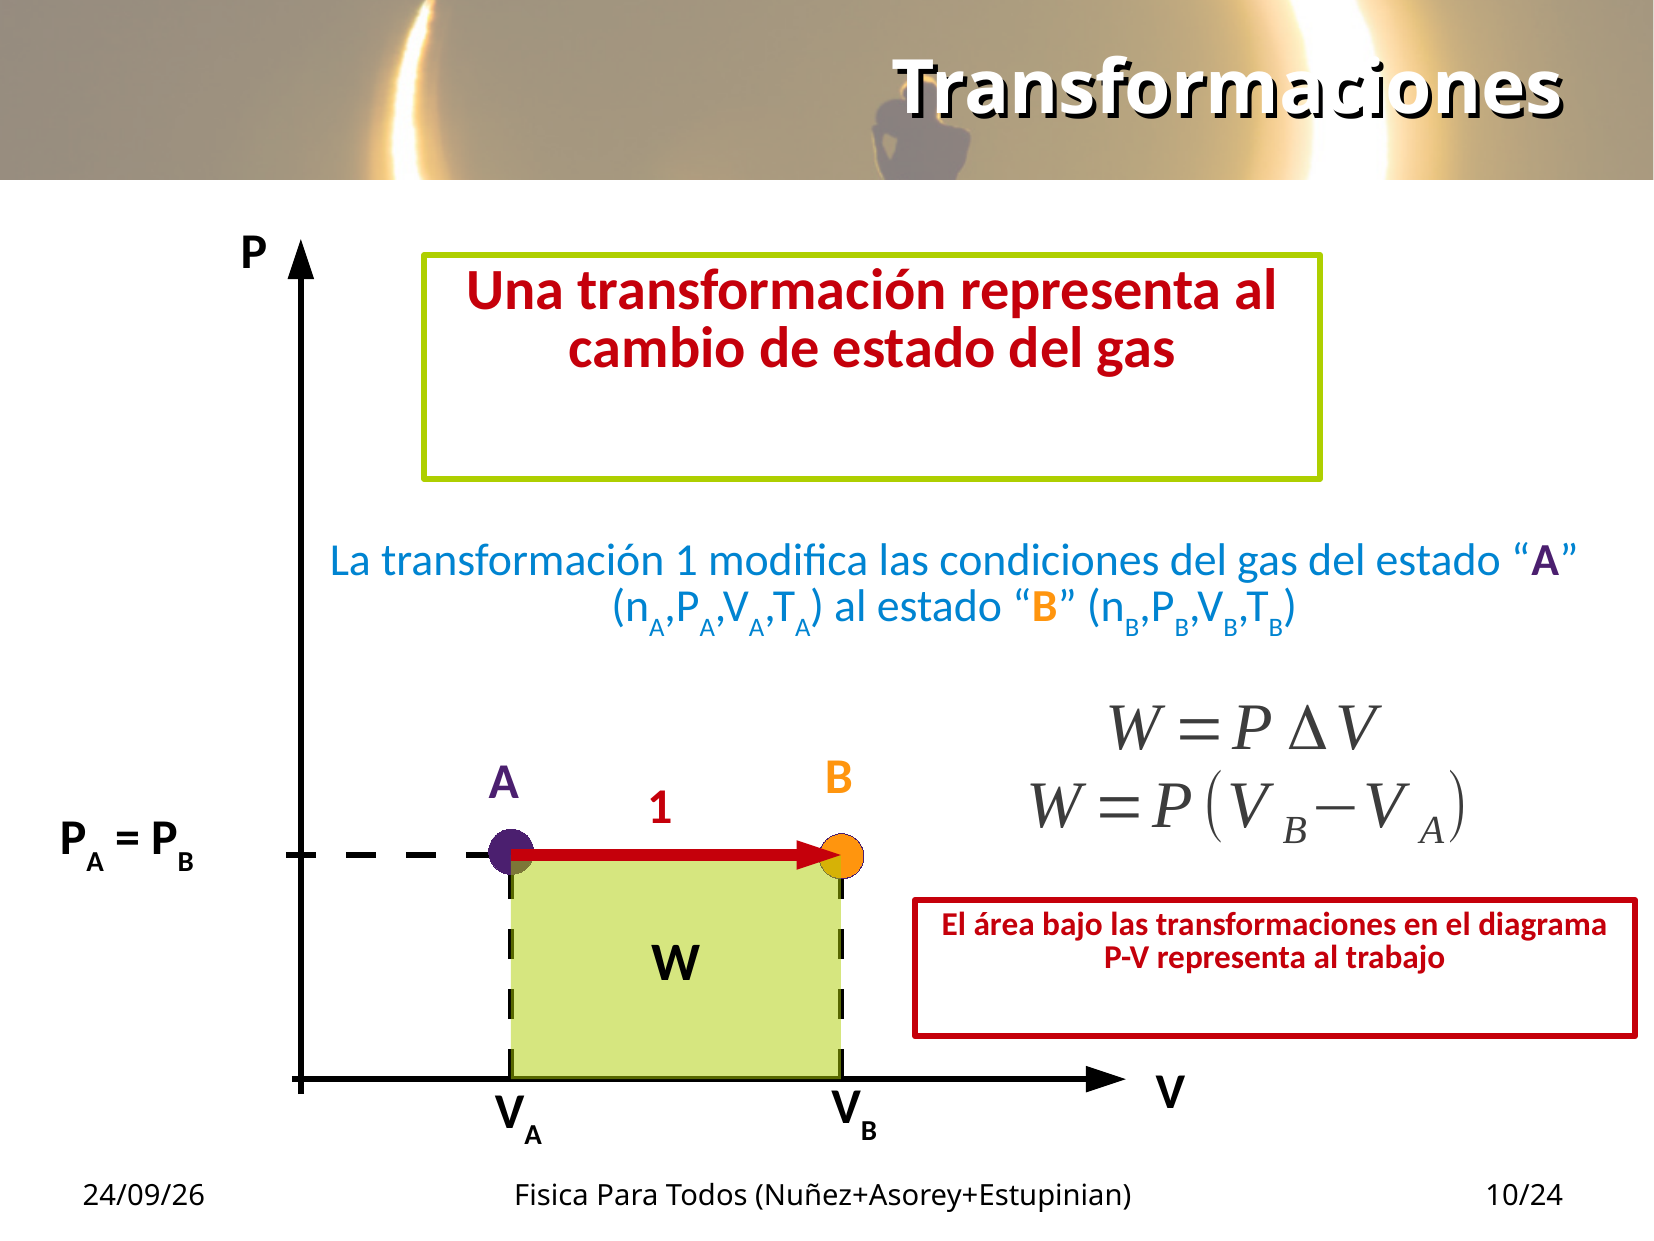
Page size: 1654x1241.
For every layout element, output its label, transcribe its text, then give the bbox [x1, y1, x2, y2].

text_box [488, 829, 534, 875]
text_box B [810, 749, 878, 823]
text_box 1 [632, 779, 697, 853]
text_box PA = PB [45, 810, 270, 895]
text_box W [510, 855, 841, 1080]
text_box [820, 833, 864, 879]
text_box Una transformación representa al cambio de estado del gas [424, 255, 1321, 479]
text_box La transformación 1 modifica las condiciones del gas del estado “A” (nA,PA,VA,TA) al estado “B” (nB,PB,VB,TB) [315, 533, 1654, 666]
text_box VB [816, 1079, 907, 1164]
text_box A [473, 753, 543, 827]
text_box P [225, 224, 293, 298]
picture [0, 0, 1654, 180]
title Transformaciones [75, 19, 1564, 151]
text_box El área bajo las transformaciones en el diagrama P-V representa al trabajo [915, 900, 1636, 1037]
text_box VA [480, 1083, 571, 1168]
chart [1020, 690, 1476, 852]
text_box V [1140, 1064, 1210, 1138]
